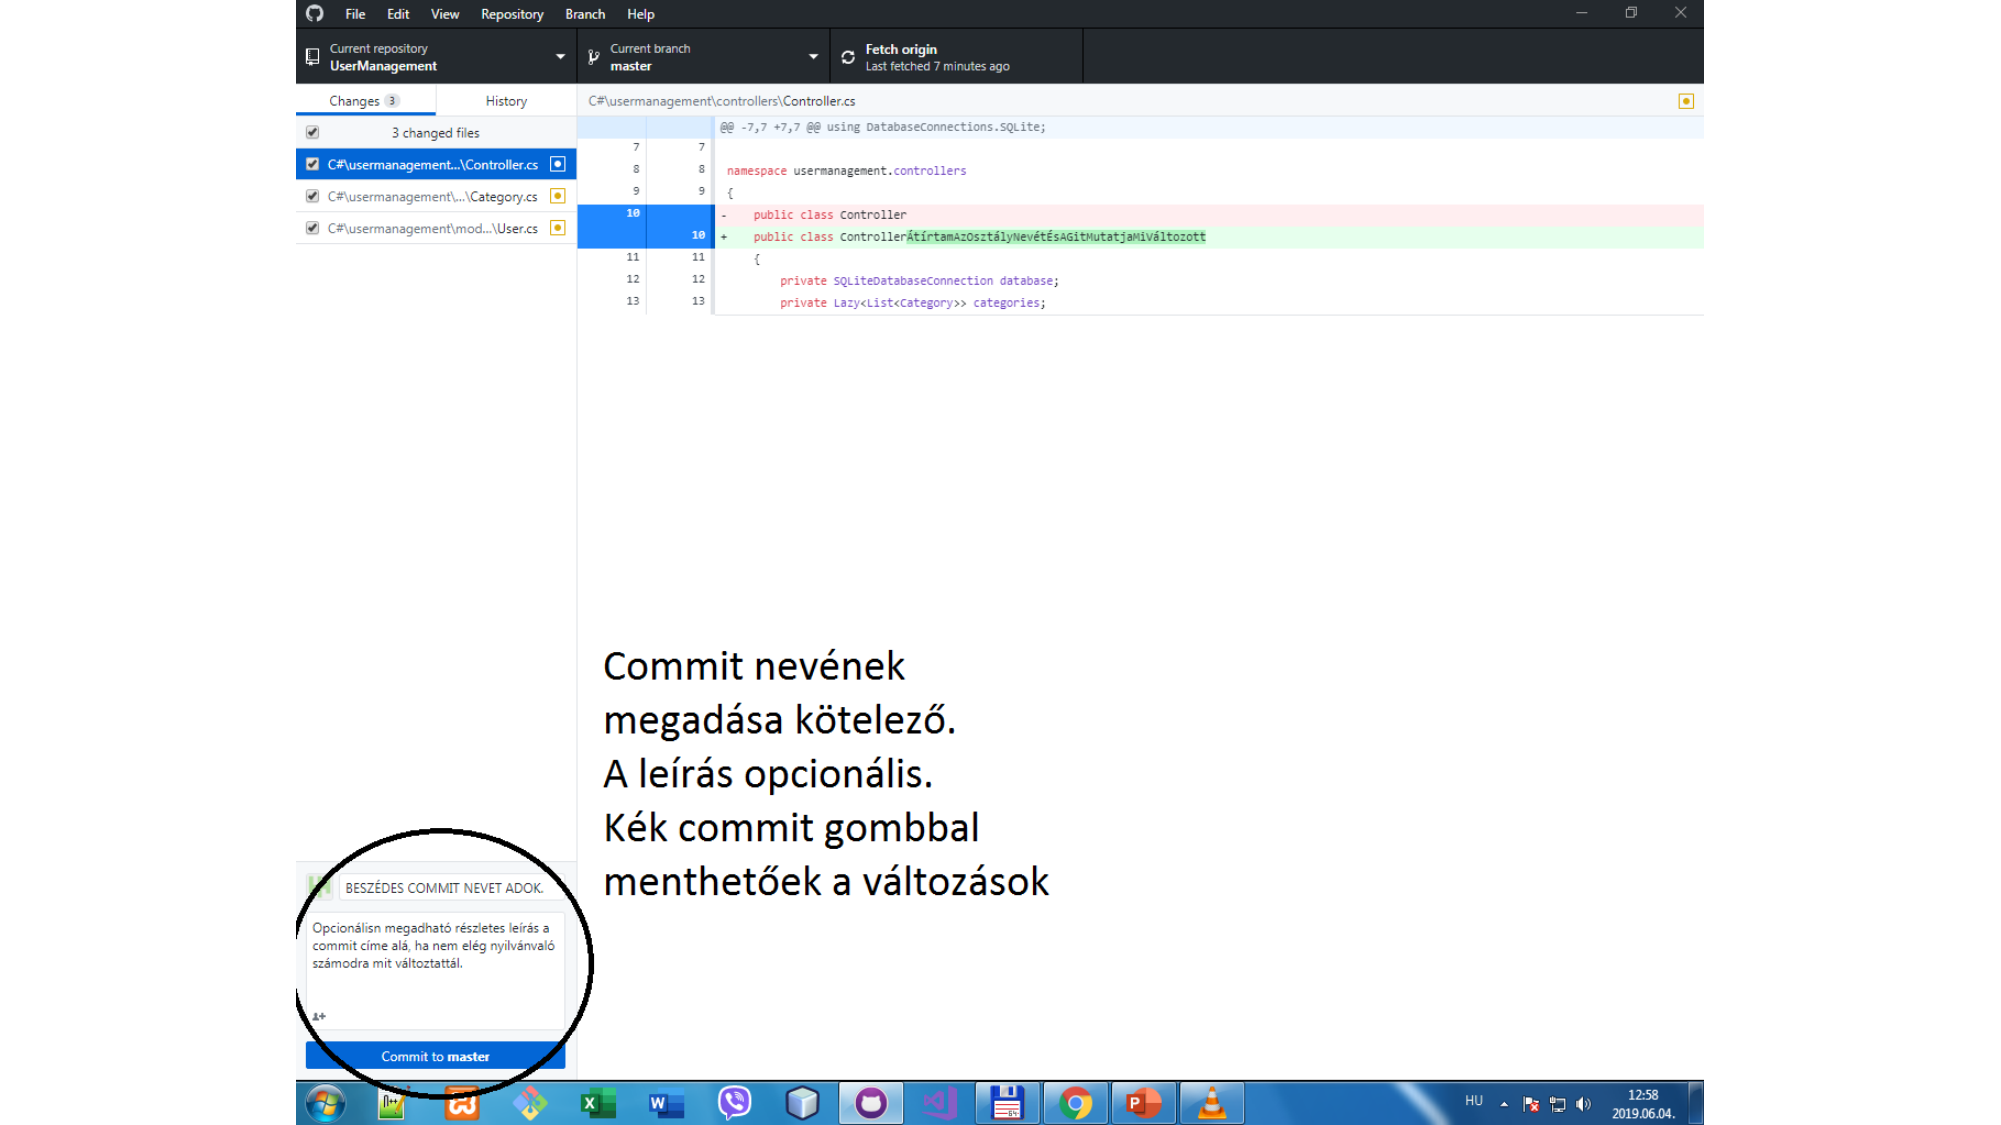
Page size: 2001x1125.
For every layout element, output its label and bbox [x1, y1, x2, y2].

picture [296, 0, 1704, 1125]
